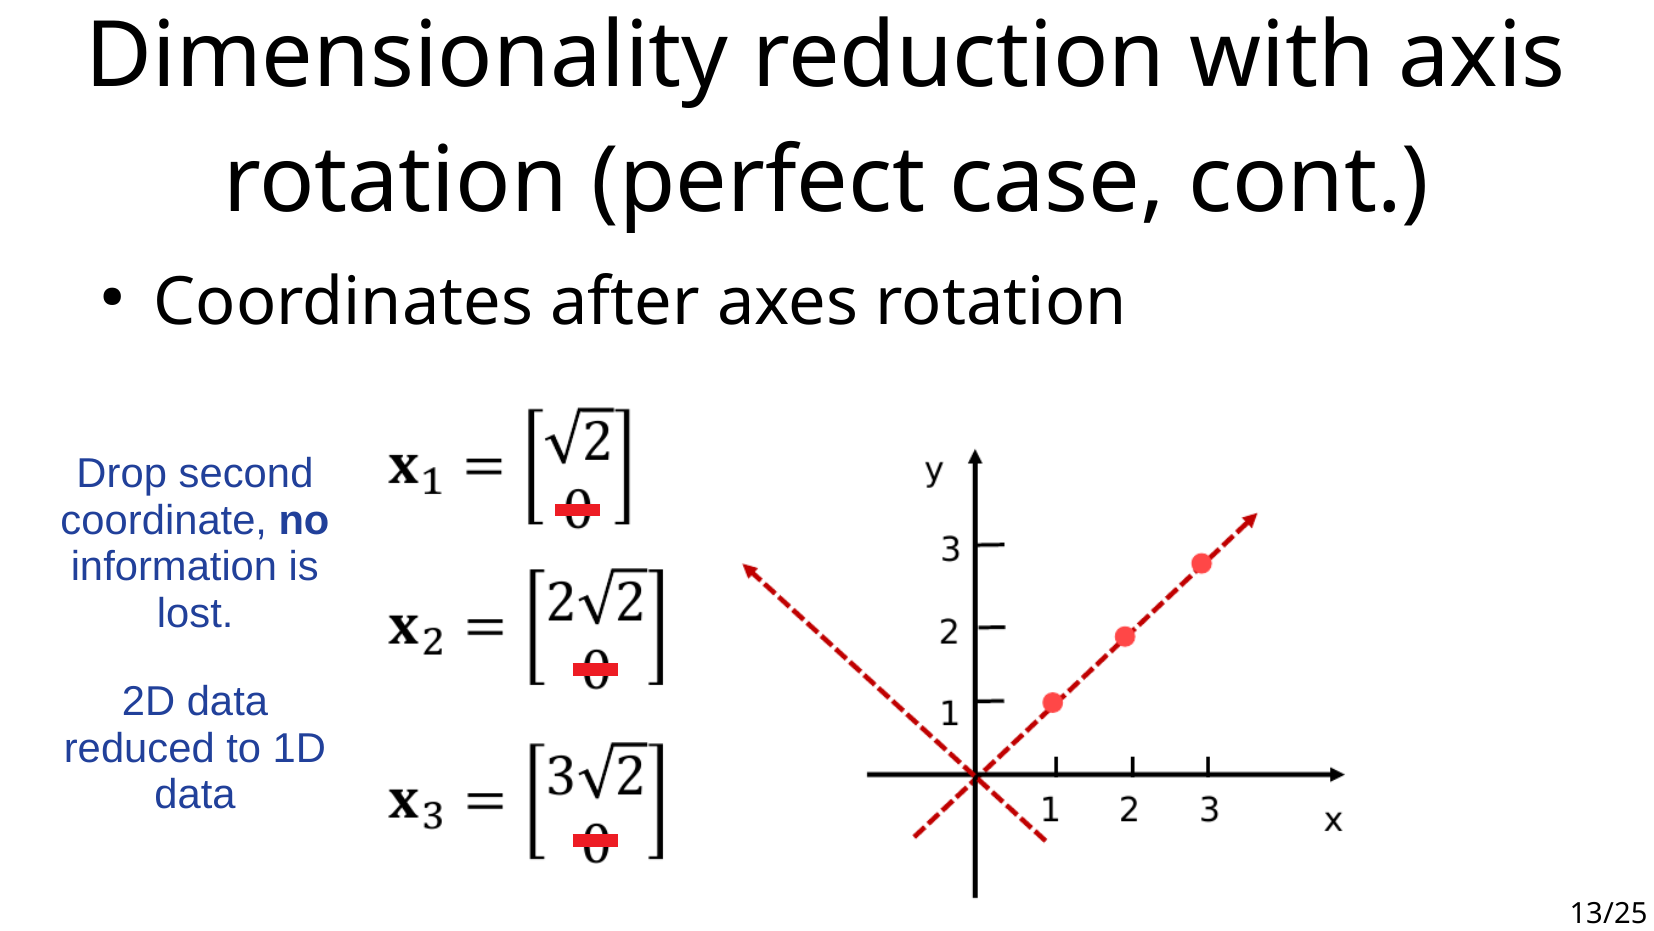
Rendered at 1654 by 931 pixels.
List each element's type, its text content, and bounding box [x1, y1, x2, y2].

list Coordinates after axes rotation [82, 253, 1571, 793]
picture [341, 359, 1385, 916]
title Dimensionality reduction with axis rotation (perfect case, cont.) [82, 1, 1571, 226]
text_box Drop second coordinate, no information is lost. 2D data reduced to 1D data [45, 442, 346, 826]
